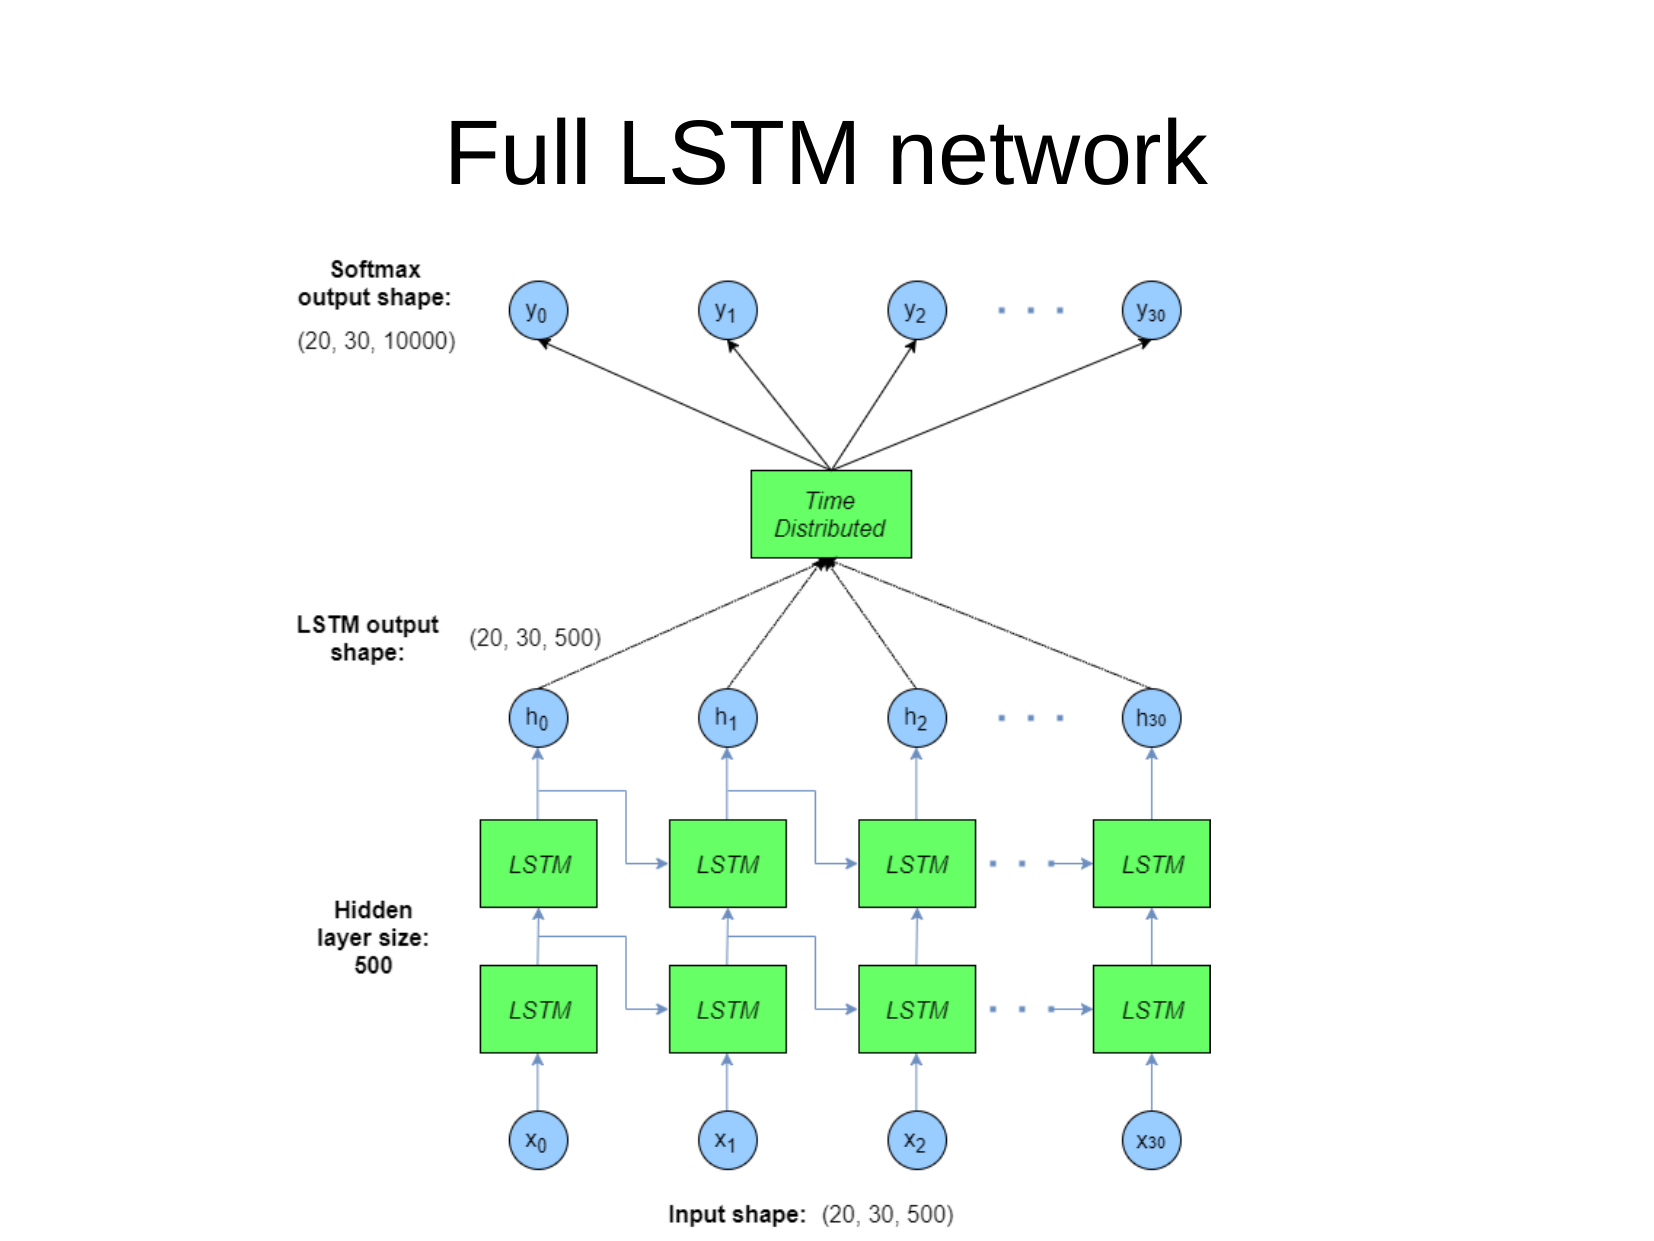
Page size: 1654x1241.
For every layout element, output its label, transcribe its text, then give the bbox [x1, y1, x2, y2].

title Full LSTM network [82, 49, 1571, 257]
picture [276, 256, 1211, 1231]
